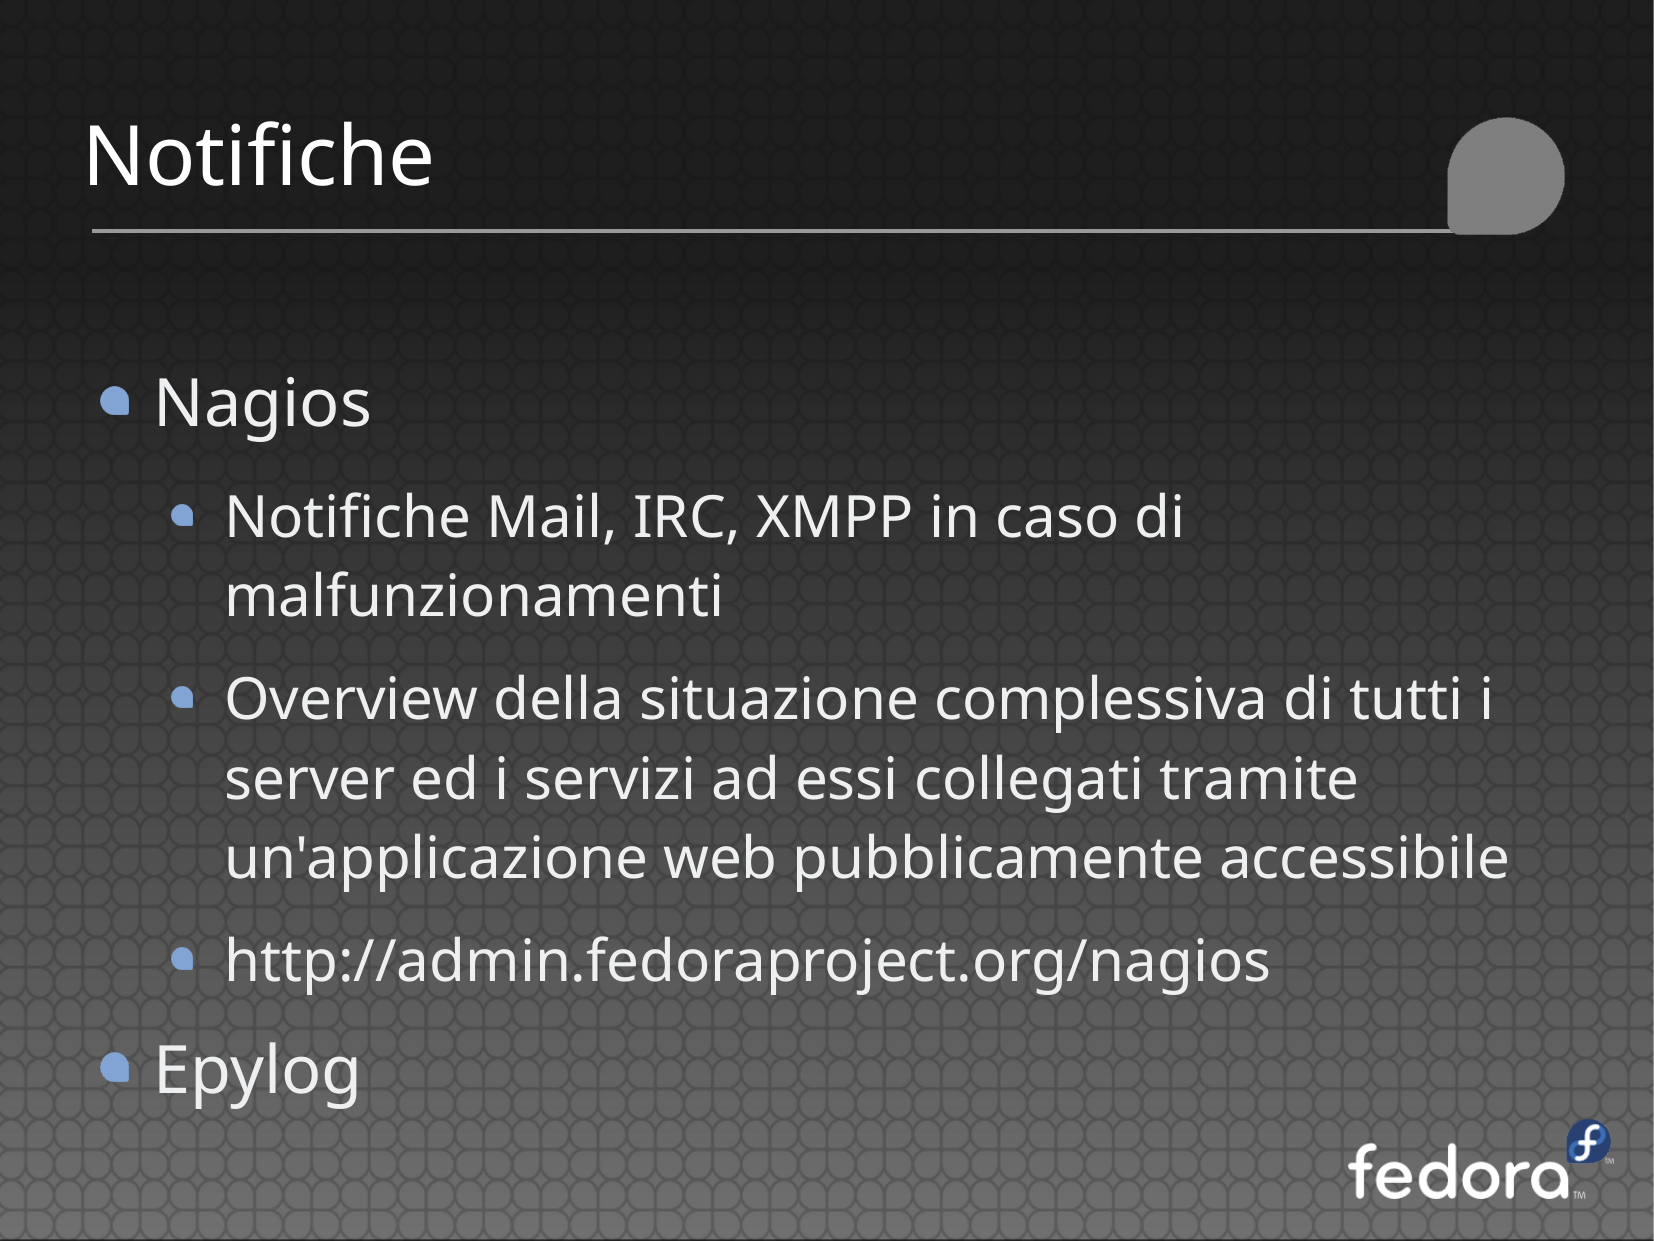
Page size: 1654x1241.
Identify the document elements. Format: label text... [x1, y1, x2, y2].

title Notifiche [82, 49, 1571, 257]
list Nagios Notifiche Mail, IRC, XMPP in caso di malfunzionamenti Overview della situazione complessiva di tutti i server ed i servizi ad essi collegati tramite un'applicazione web pubblicamente accessibile http://admin.fedoraproject.org/nagios Epylog [82, 355, 1571, 1174]
picture [0, 0, 1654, 1241]
